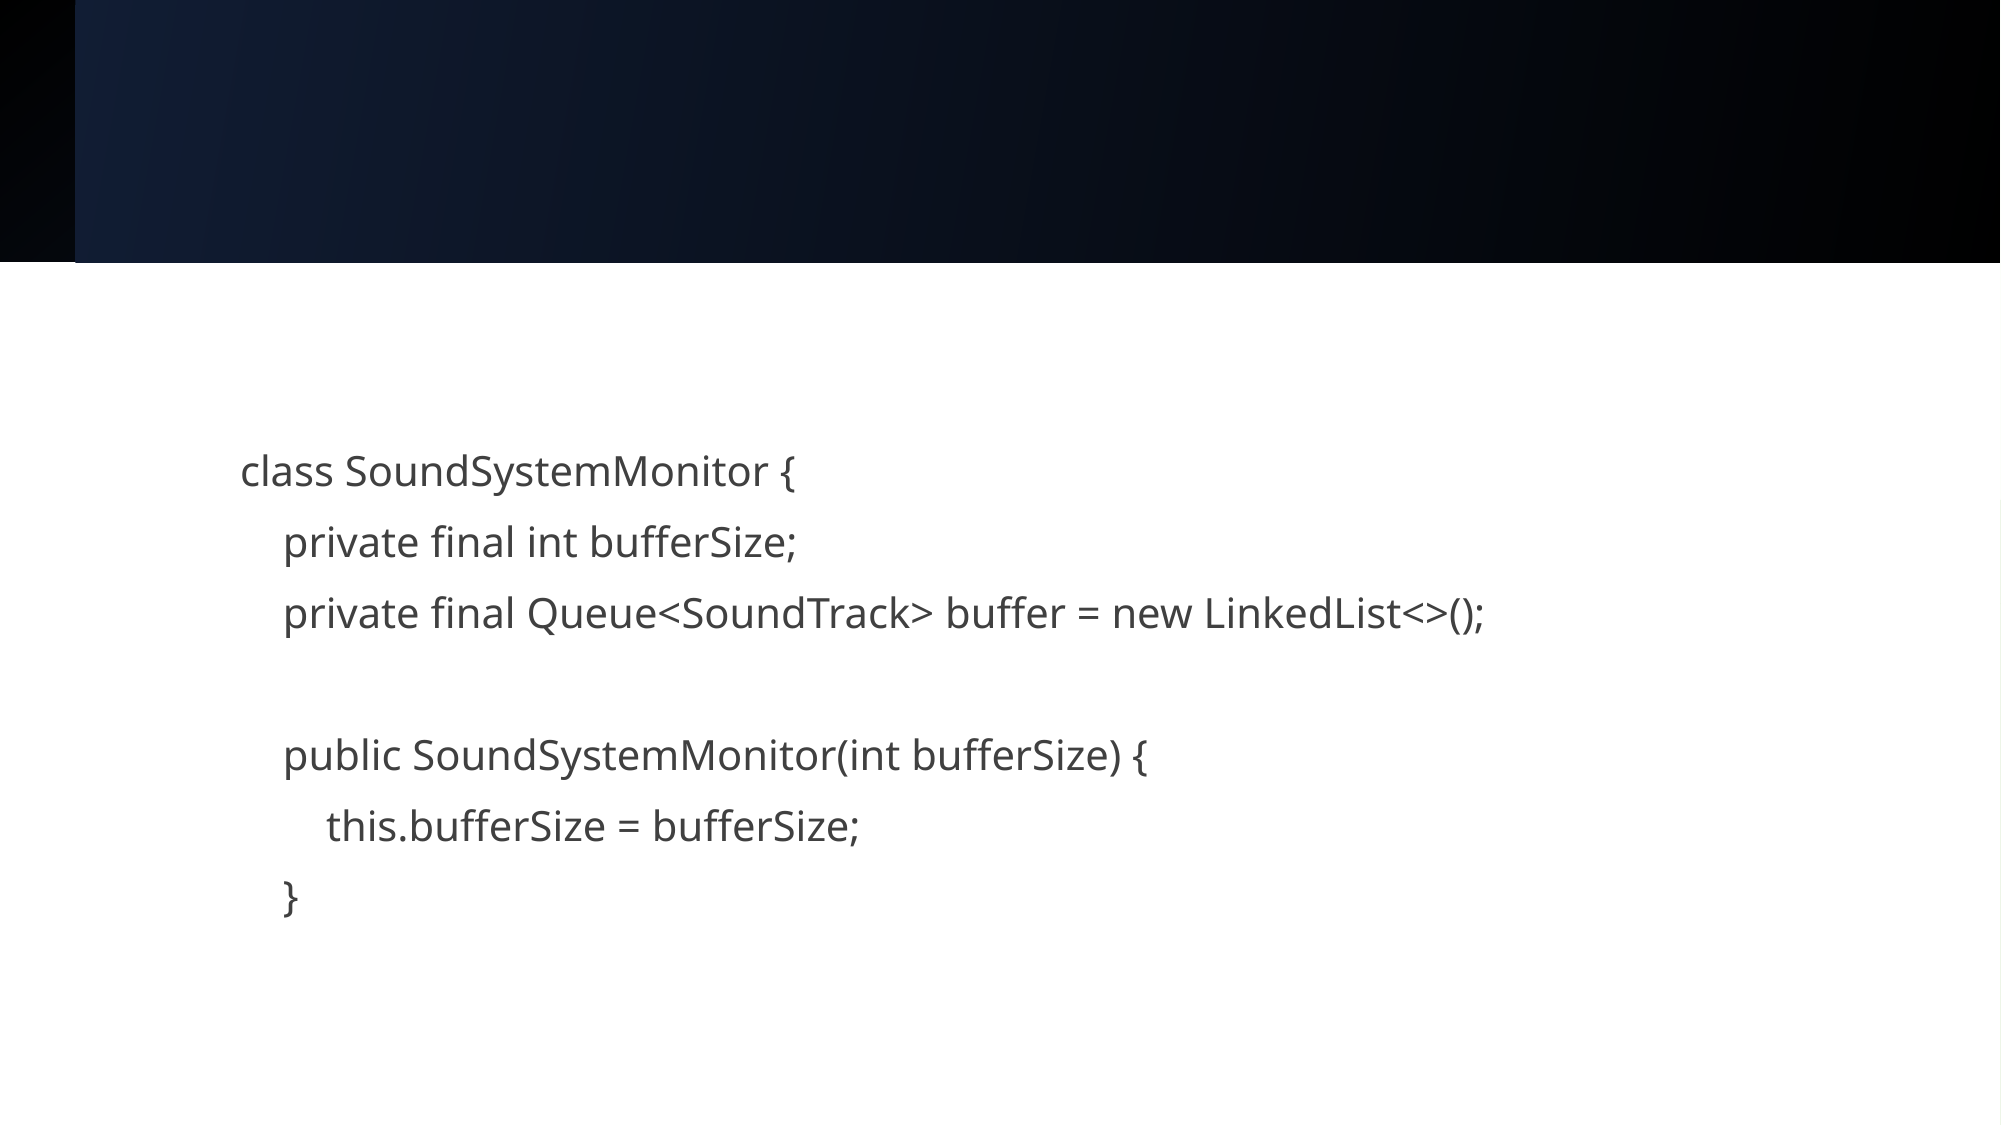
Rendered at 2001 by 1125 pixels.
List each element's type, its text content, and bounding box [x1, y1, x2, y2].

text_box [0, 0, 2000, 1125]
list class SoundSystemMonitor { private final int bufferSize; private final Queue<SoundTrack> buffer = new LinkedList<>(); public SoundSystemMonitor(int bufferSize) { this.bufferSize = bufferSize; } [225, 380, 1821, 985]
